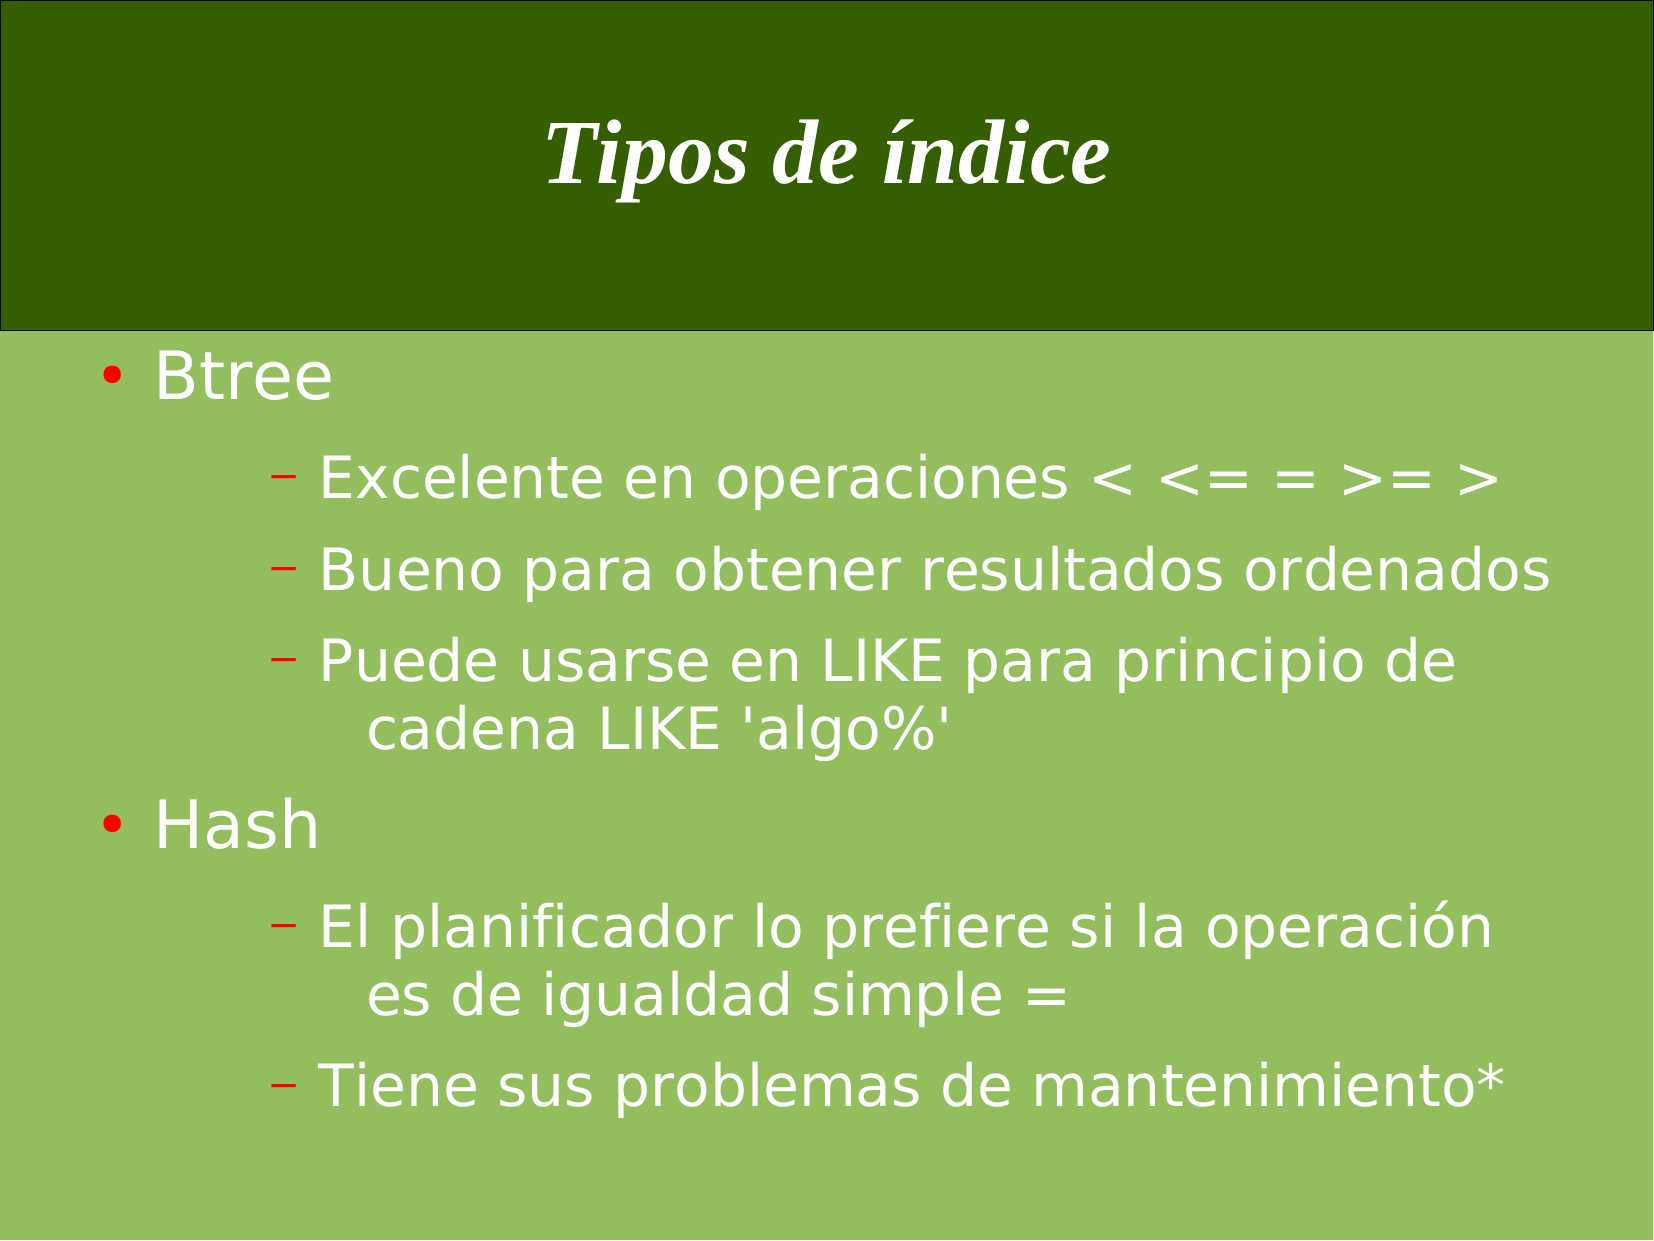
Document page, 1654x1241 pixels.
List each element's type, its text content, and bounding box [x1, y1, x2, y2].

list Btree Excelente en operaciones < <= = >= > Bueno para obtener resultados ordenados Puede usarse en LIKE para principio de cadena LIKE 'algo%' Hash El planificador lo prefiere si la operación es de igualdad simple = Tiene sus problemas de mantenimiento* [82, 337, 1571, 1121]
title Tipos de índice [82, 49, 1571, 257]
